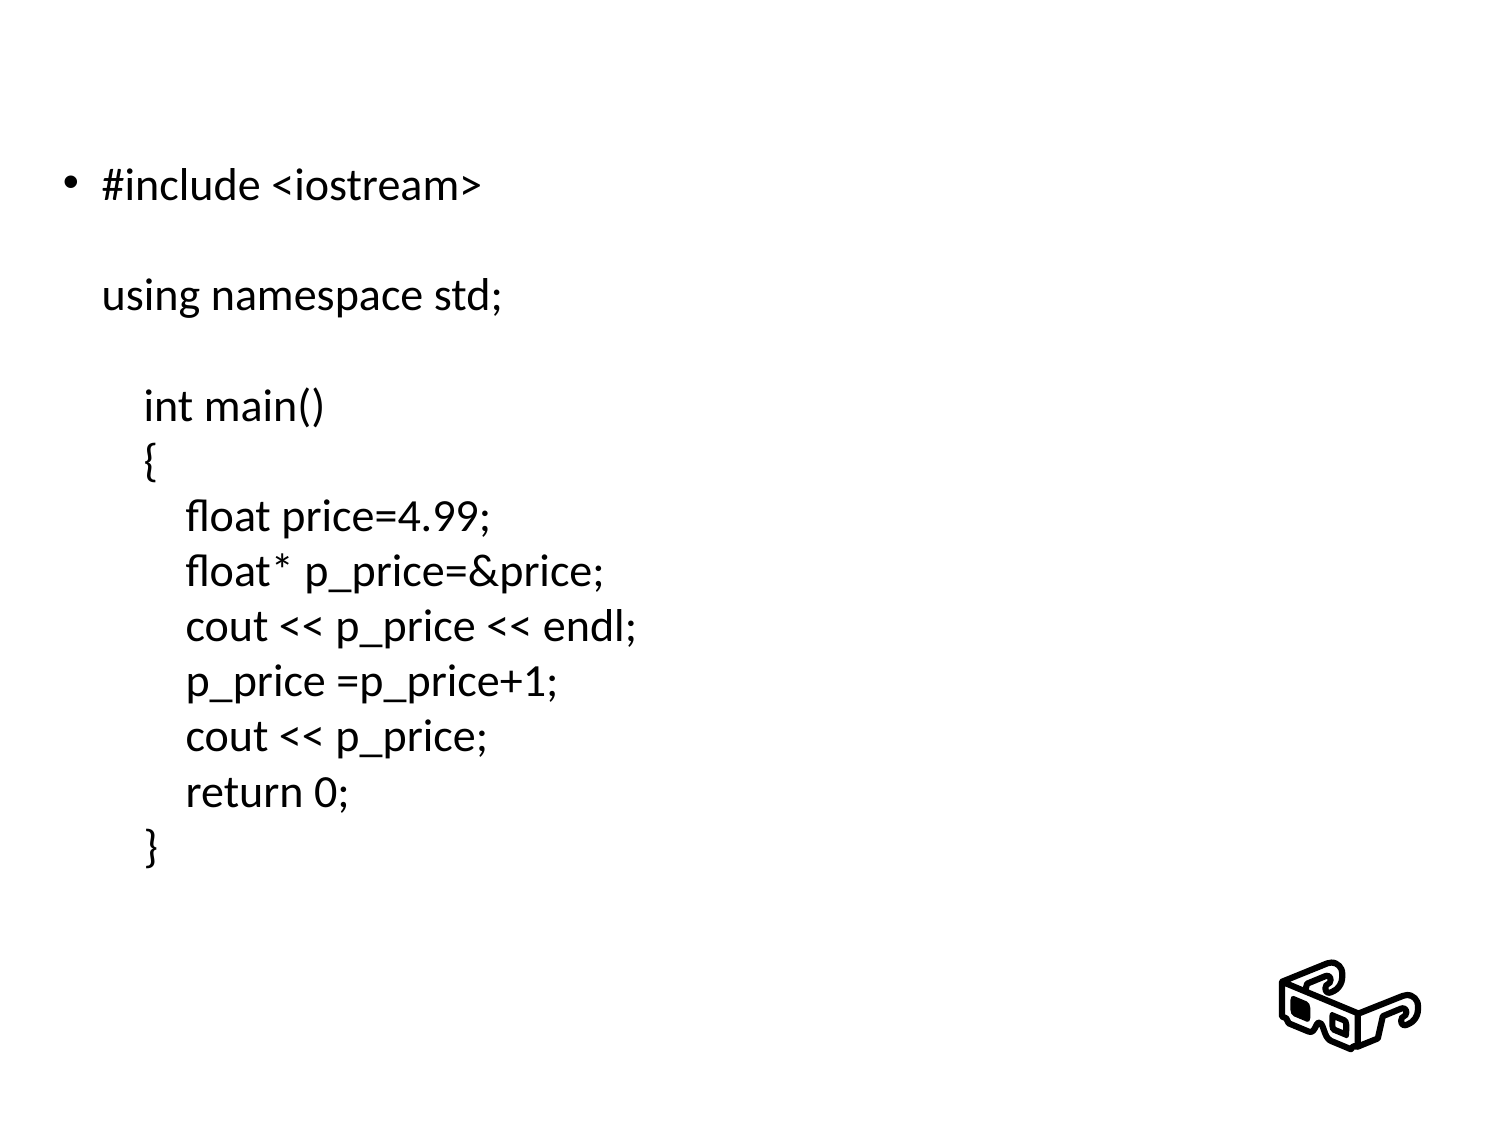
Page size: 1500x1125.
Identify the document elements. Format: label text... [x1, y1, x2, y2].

picture [1275, 929, 1425, 1080]
list #include <iostream> using namespace std; int main() { float price=4.99; float* p_price=&price; cout << p_price << endl; p_price =p_price+1; cout << p_price; return 0; } [47, 146, 1398, 890]
